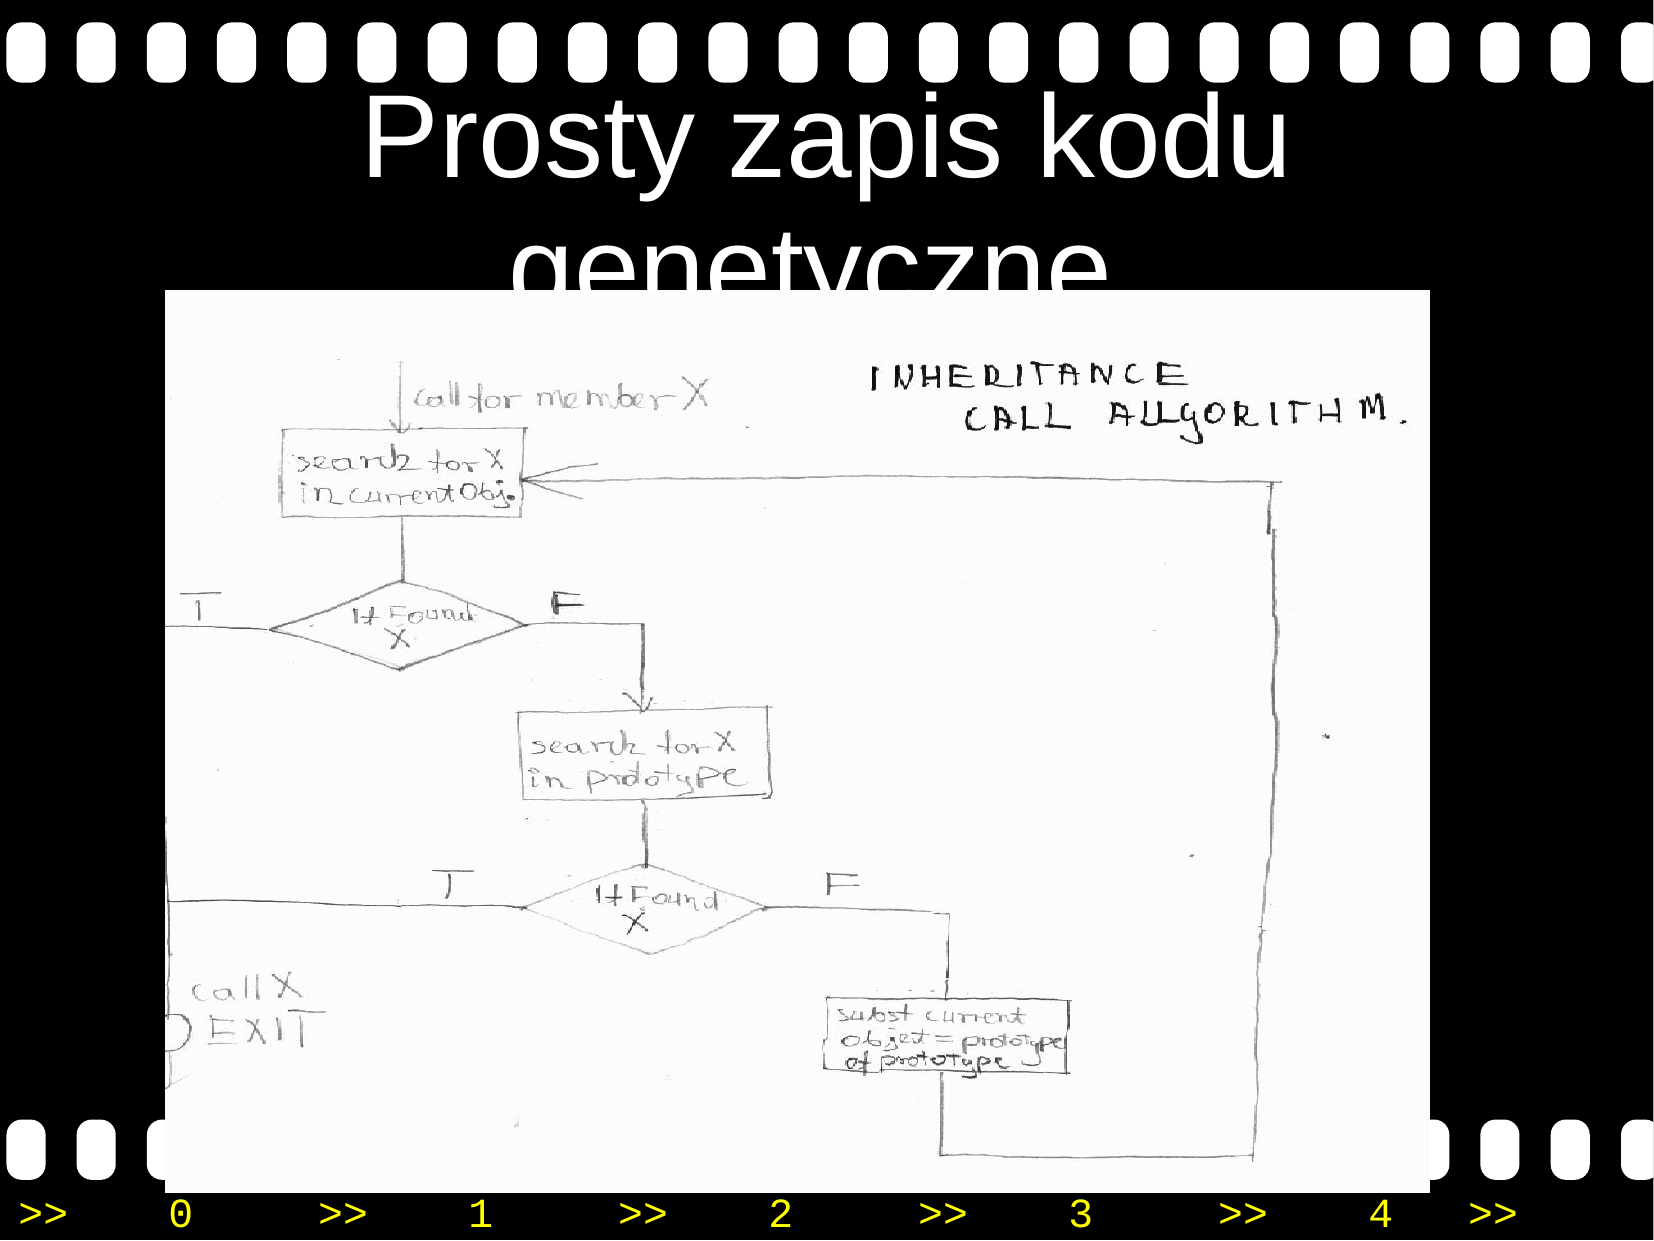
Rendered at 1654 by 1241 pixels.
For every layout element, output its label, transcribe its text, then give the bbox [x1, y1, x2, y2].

title Prosty zapis kodu genetyczne. [82, 70, 1571, 335]
picture [165, 290, 1430, 1193]
